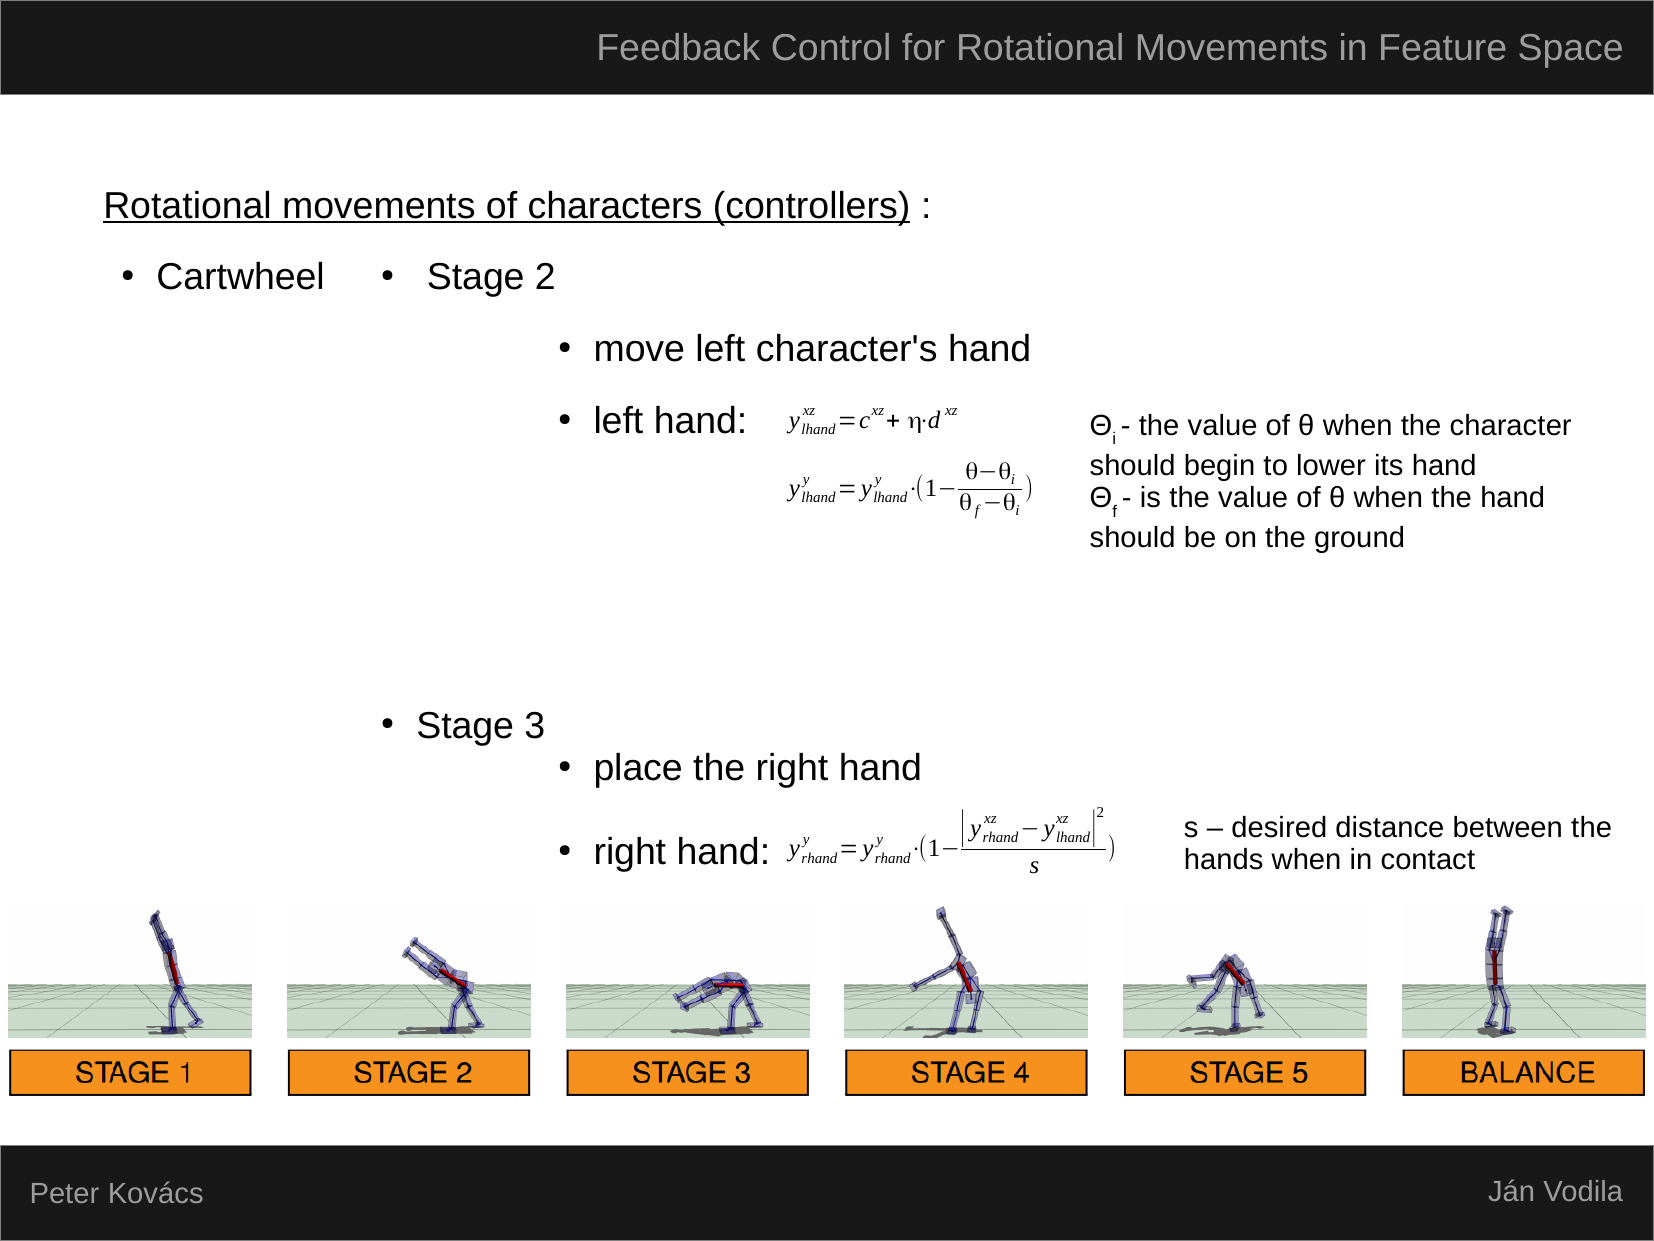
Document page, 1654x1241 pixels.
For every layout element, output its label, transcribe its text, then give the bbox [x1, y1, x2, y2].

text_box Stage 3 place the right hand right hand: [366, 696, 1607, 880]
picture [5, 873, 1648, 1099]
text_box s – desired distance between the hands when in contact [1169, 803, 1630, 884]
text_box Rotational movements of characters (controllers) : [88, 177, 1270, 235]
text_box Θi - the value of θ when the character should begin to lower its hand Θf - is the value of θ when the hand should be on the ground [1074, 401, 1642, 594]
text_box Peter Kovács [29, 1175, 243, 1211]
chart [779, 401, 965, 438]
text_box [0, 1145, 1654, 1241]
text_box Stage 2 move left character's hand left hand: [366, 248, 1642, 594]
chart [779, 803, 1123, 880]
title Feedback Control for Rotational Movements in Feature Space [29, 26, 1625, 69]
text_box Cartwheel [106, 248, 366, 305]
text_box Ján Vodila [1488, 1175, 1625, 1208]
chart [779, 460, 1039, 520]
text_box [0, 0, 1654, 95]
